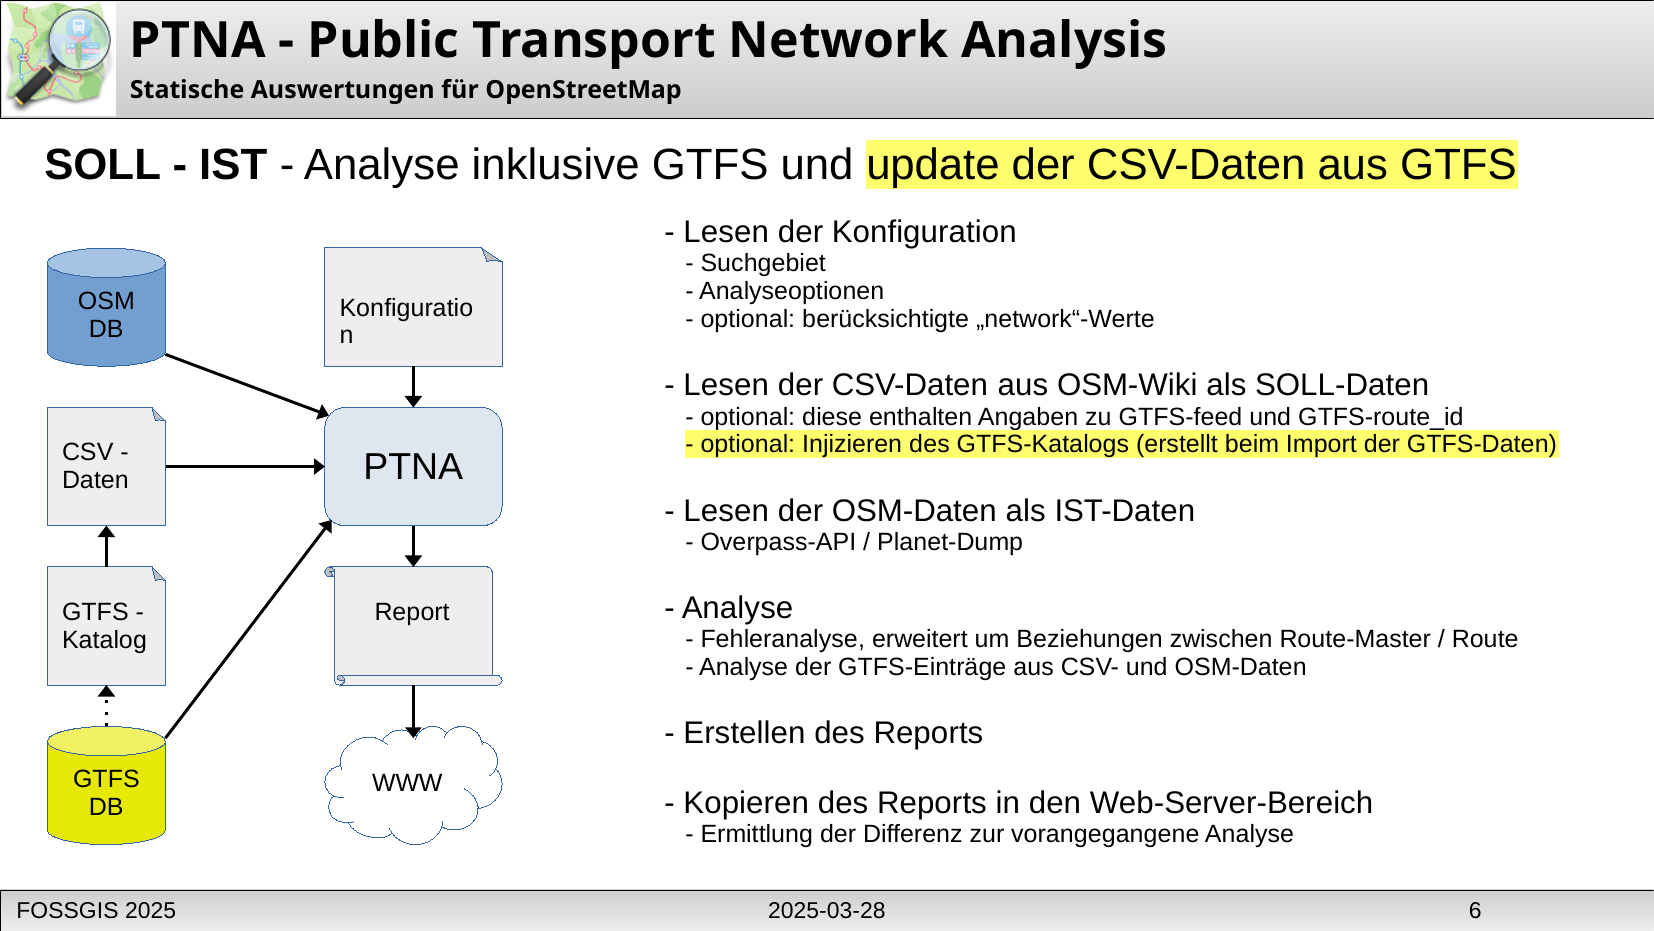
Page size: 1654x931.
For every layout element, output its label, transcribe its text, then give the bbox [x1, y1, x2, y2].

text_box PTNA - Public Transport Network Analysis [115, 0, 1653, 59]
text_box Konfiguration [324, 285, 502, 346]
text_box Report [324, 590, 502, 650]
text_box - Lesen der Konfiguration - Suchgebiet - Analyseoptionen - optional: berücksichtigte „network“-Werte - Lesen der CSV-Daten aus OSM-Wiki als SOLL-Daten - optional: diese enthalten Angaben zu GTFS-feed und GTFS-route_id - optional: Injizieren des GTFS-Katalogs (erstellt beim Import der GTFS-Daten) - Lesen der OSM-Daten als IST-Daten - Overpass-API / Planet-Dump - Analyse - Fehleranalyse, erweitert um Beziehungen zwischen Route-Master / Route - Analyse der GTFS-Einträge aus CSV- und OSM-Daten - Erstellen des Reports - Kopieren des Reports in den Web-Server-Bereich - Ermittlung der Differenz zur vorangegangene Analyse [649, 206, 1625, 856]
text_box [47, 502, 166, 526]
text_box Statische Auswertungen für OpenStreetMap [115, 59, 1653, 119]
text_box [47, 566, 166, 590]
text_box SOLL - IST - Analyse inklusive GTFS und update der CSV-Daten aus GTFS [29, 132, 1549, 197]
text_box [324, 247, 503, 367]
text_box 11 [1453, 888, 1654, 931]
text_box [47, 662, 166, 686]
text_box FOSSGIS 2025 [1, 888, 203, 931]
text_box WWW [324, 726, 503, 845]
text_box [334, 650, 503, 686]
text_box PTNA [324, 407, 503, 526]
text_box GTFS - Katalog [47, 590, 166, 662]
picture [2, 2, 115, 116]
text_box OSM DB [47, 264, 166, 367]
text_box [47, 407, 166, 430]
text_box 2025-03-28 [203, 889, 1453, 931]
text_box [324, 566, 493, 590]
text_box [0, 0, 115, 119]
text_box CSV - Daten [47, 430, 166, 502]
text_box GTFS DB [47, 743, 166, 845]
